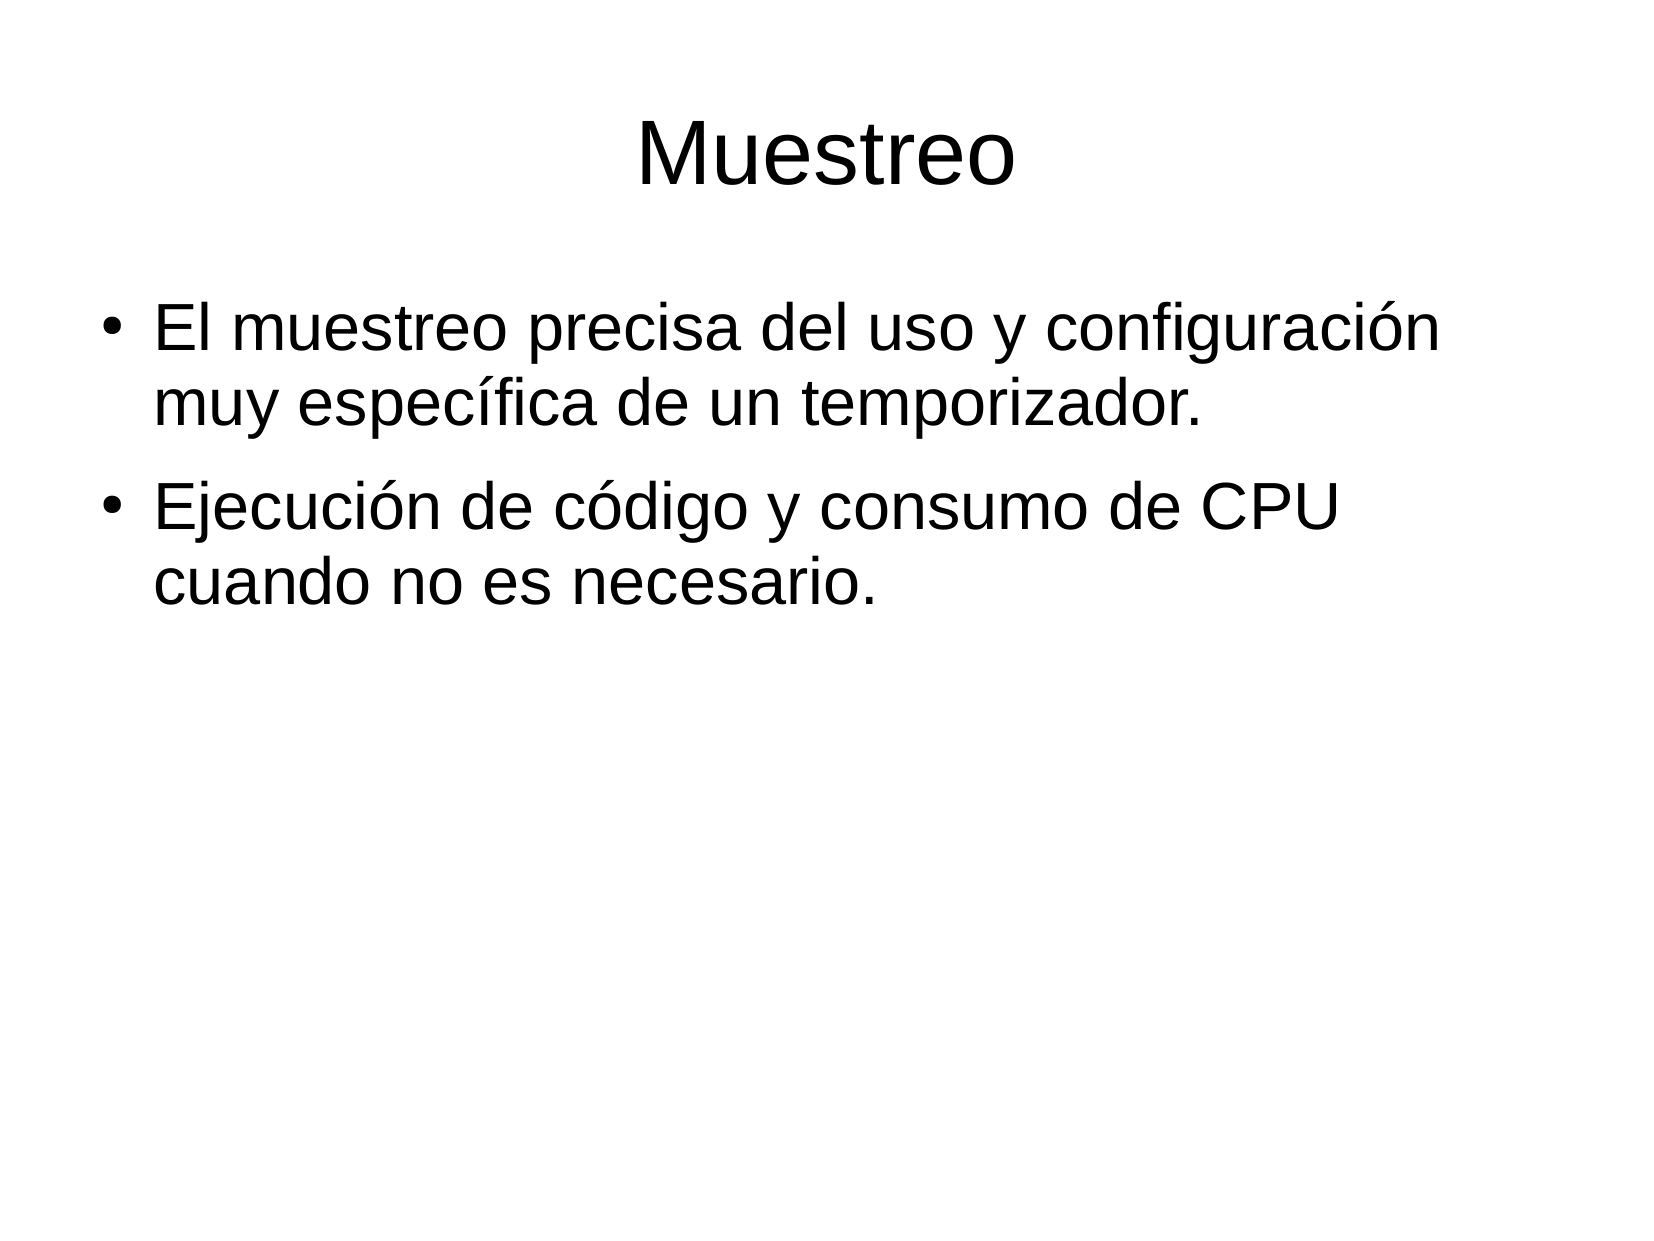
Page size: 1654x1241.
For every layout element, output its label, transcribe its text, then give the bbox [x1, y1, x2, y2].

list El muestreo precisa del uso y configuración muy específica de un temporizador. Ejecución de código y consumo de CPU cuando no es necesario. [82, 290, 1571, 1094]
title Muestreo [82, 49, 1571, 257]
